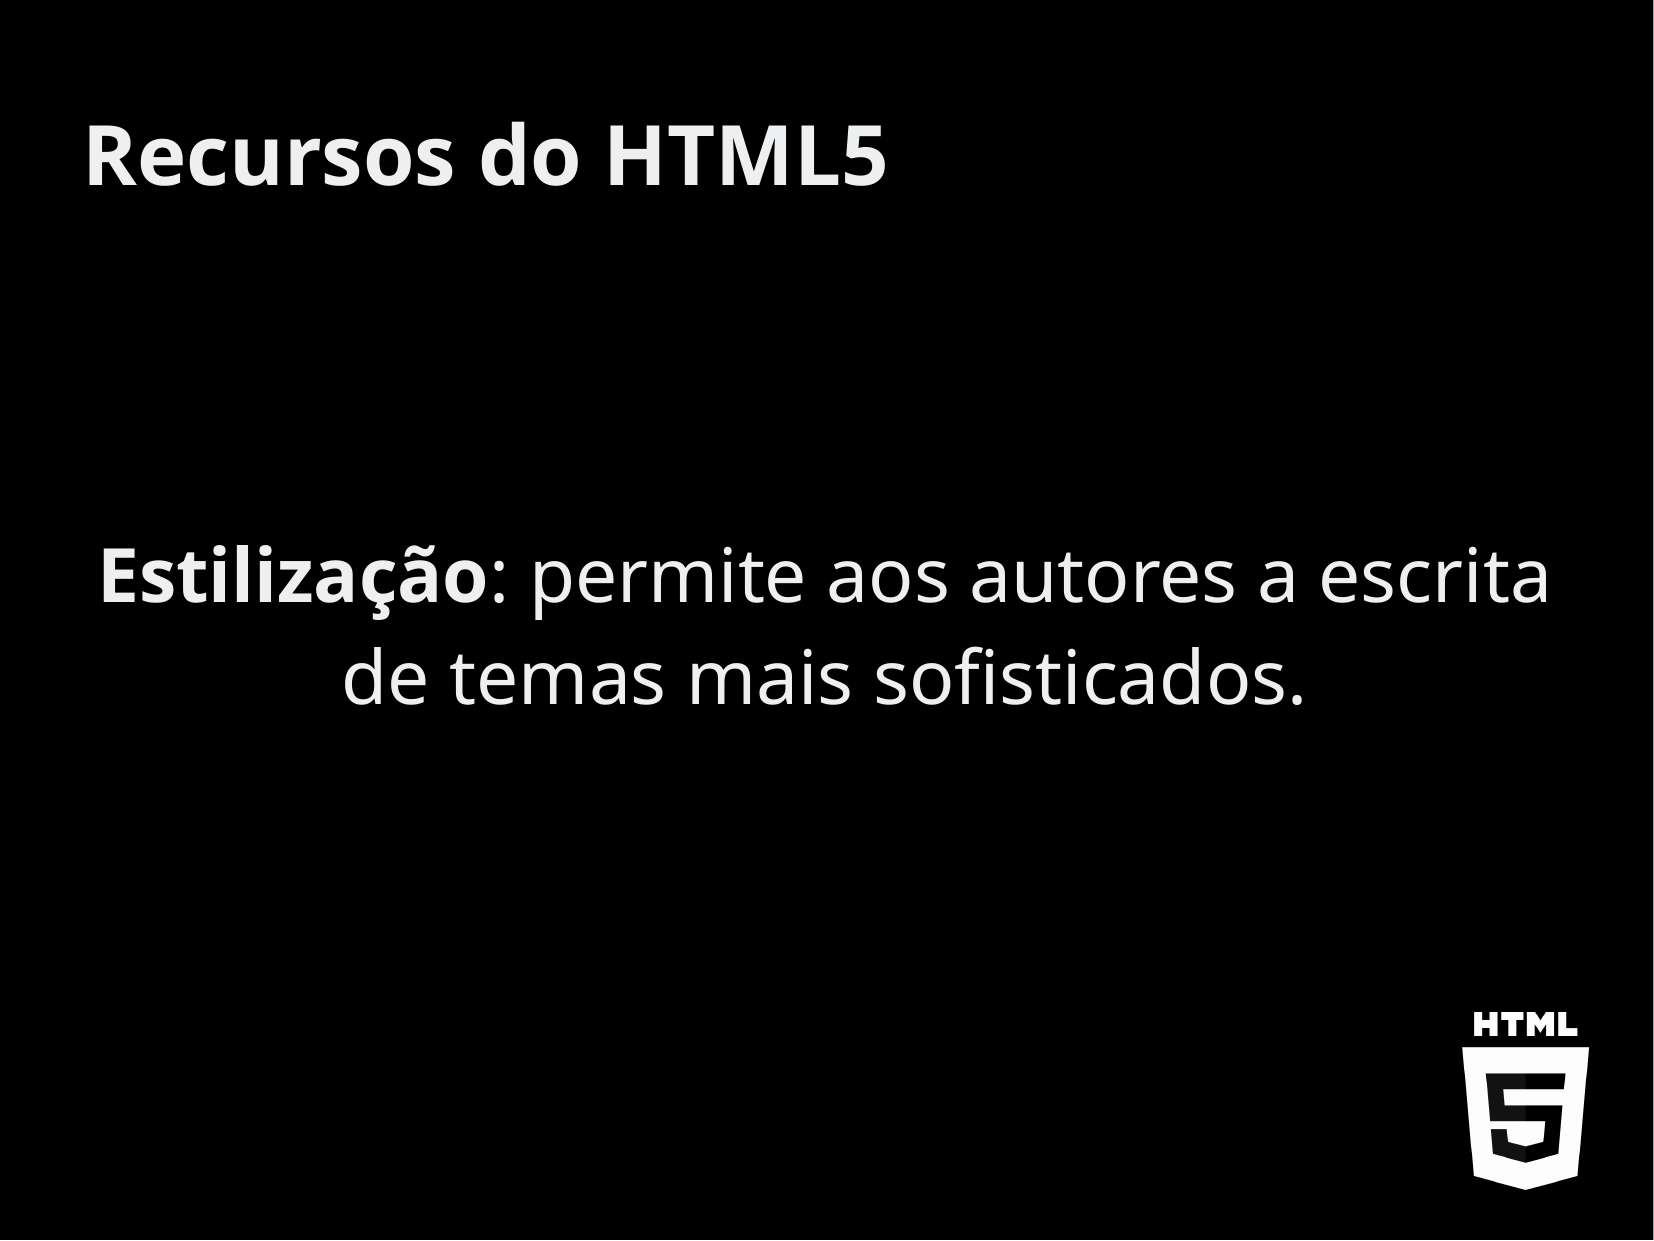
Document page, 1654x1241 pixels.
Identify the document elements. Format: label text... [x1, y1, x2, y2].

picture [1436, 1012, 1615, 1190]
title Recursos do HTML5 [82, 56, 1571, 250]
title Estilização: permite aos autores a escrita de temas mais sofisticados. [75, 528, 1576, 721]
